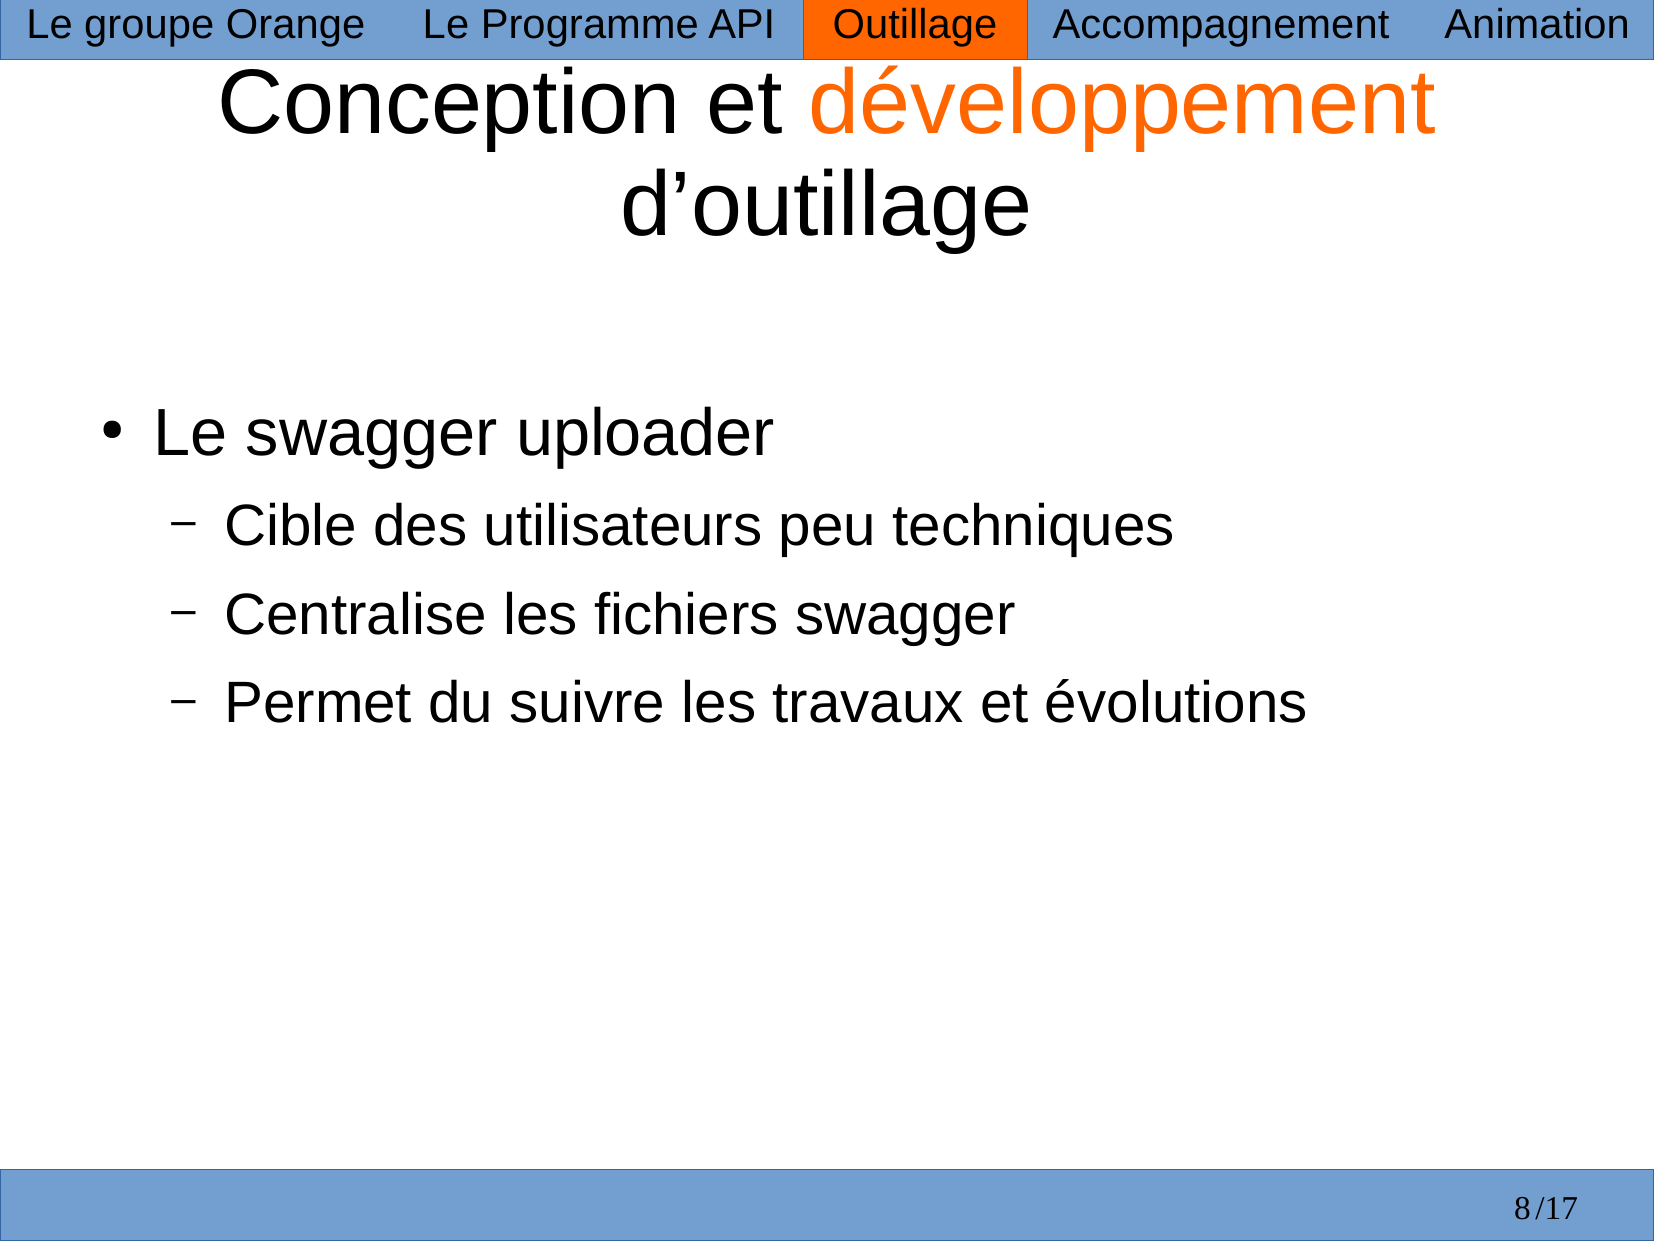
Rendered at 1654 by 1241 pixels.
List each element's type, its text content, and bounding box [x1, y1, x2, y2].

list Le swagger uploader Cible des utilisateurs peu techniques Centralise les fichiers swagger Permet du suivre les travaux et évolutions [82, 290, 1571, 1010]
text_box Le groupe Orange Le Programme API Outillage Accompagnement Animation [0, 0, 1654, 60]
title Conception et développement d’outillage [82, 60, 1571, 257]
